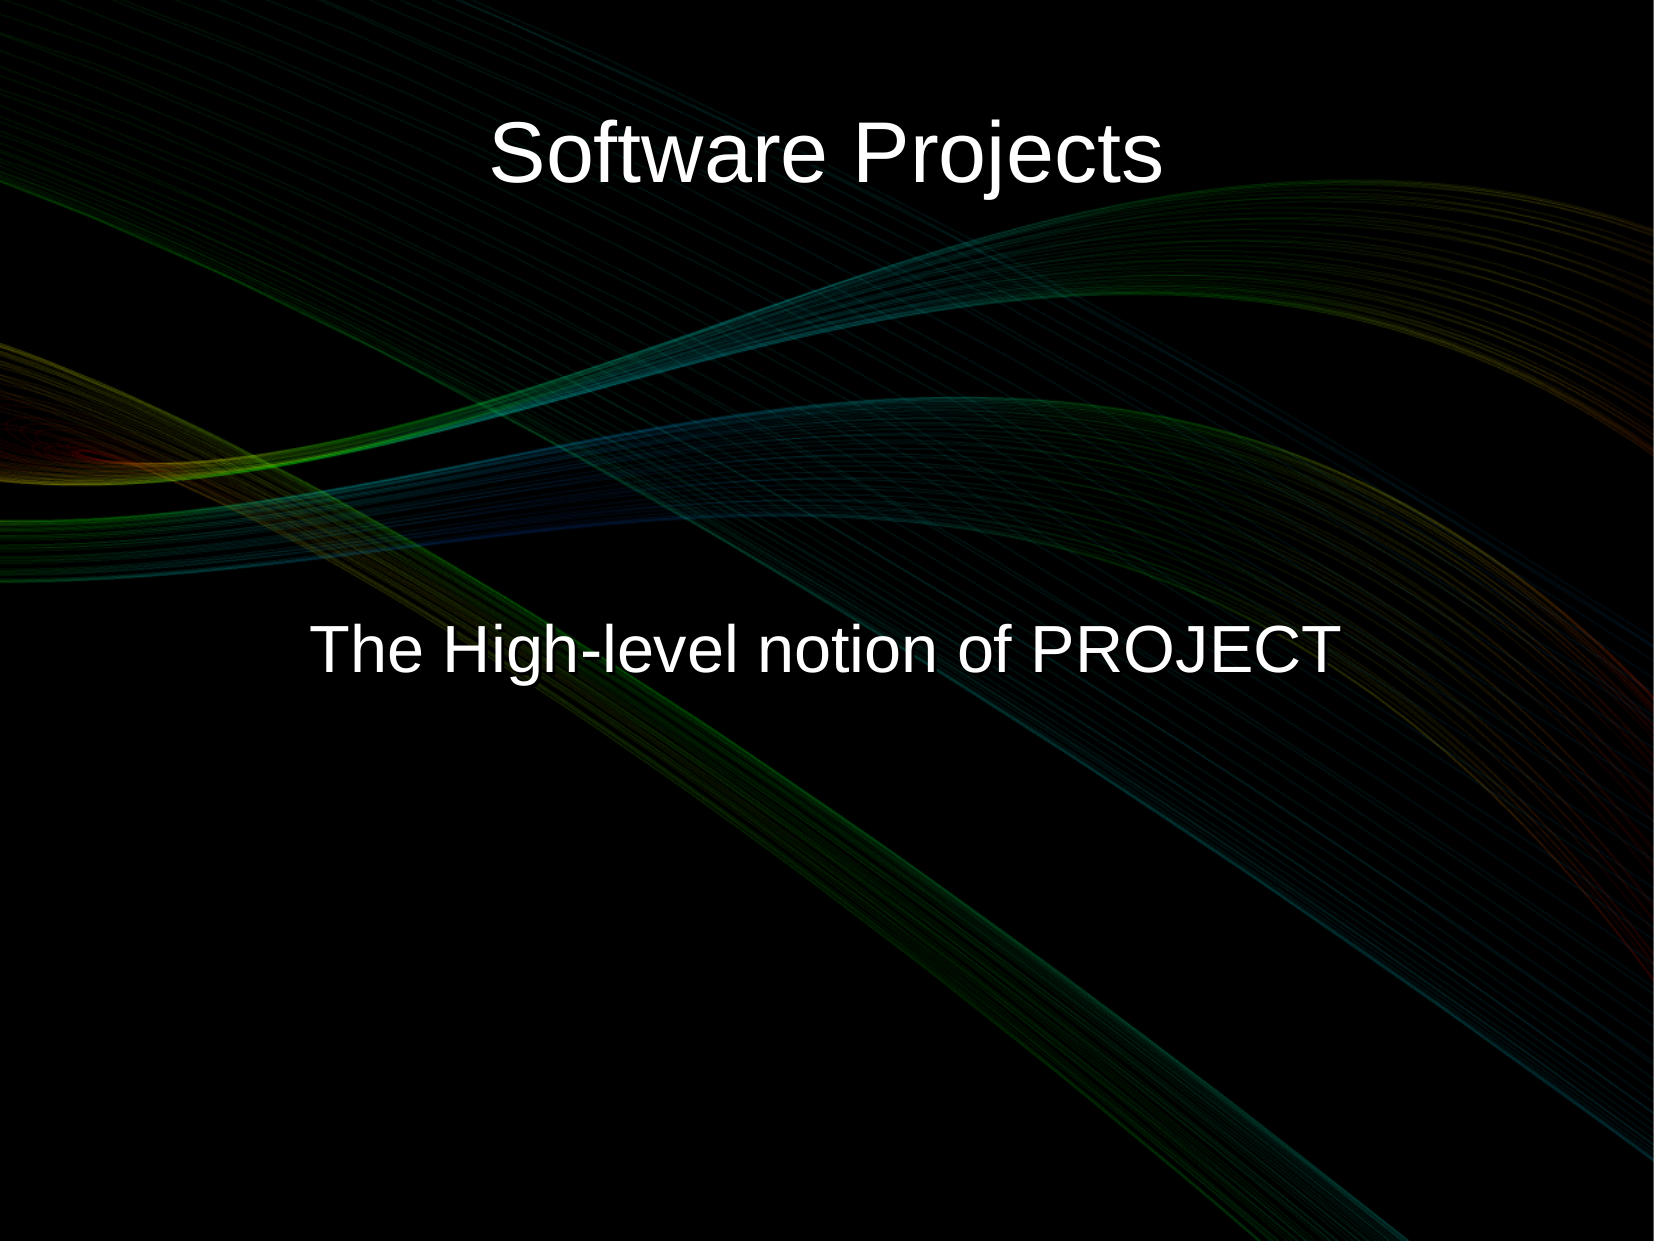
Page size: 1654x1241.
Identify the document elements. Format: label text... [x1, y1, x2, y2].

picture [0, 0, 1654, 1241]
title Software Projects [82, 49, 1571, 257]
subtitle The High-level notion of PROJECT [82, 290, 1571, 1010]
